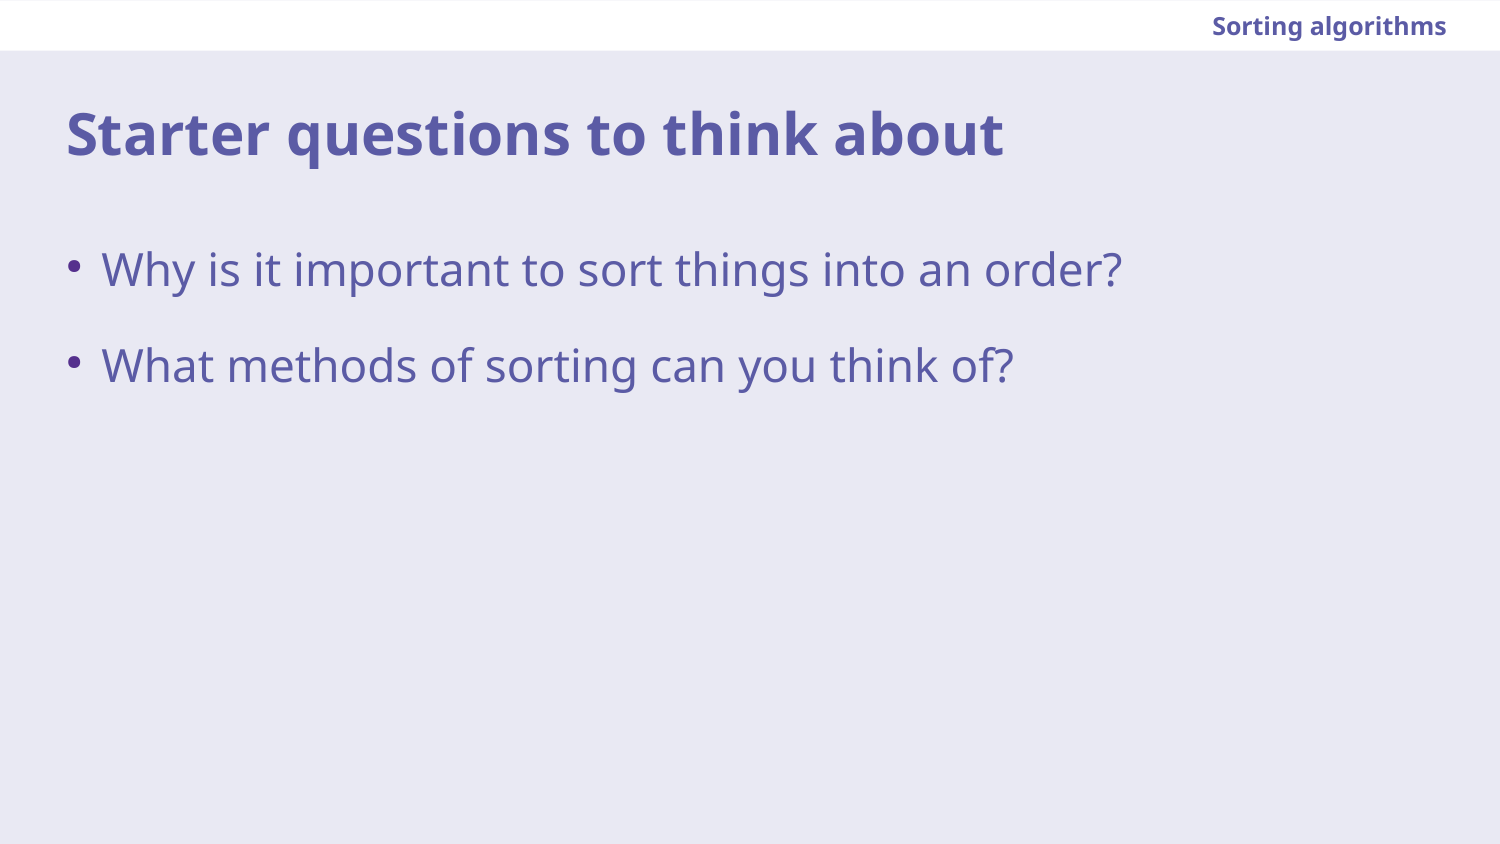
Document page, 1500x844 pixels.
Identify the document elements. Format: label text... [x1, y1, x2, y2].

text_box Why is it important to sort things into an order? What methods of sorting can you think of? [51, 216, 1453, 674]
subtitle Sorting algorithms [862, 0, 1448, 52]
text_box Starter questions to think about [51, 74, 1441, 191]
